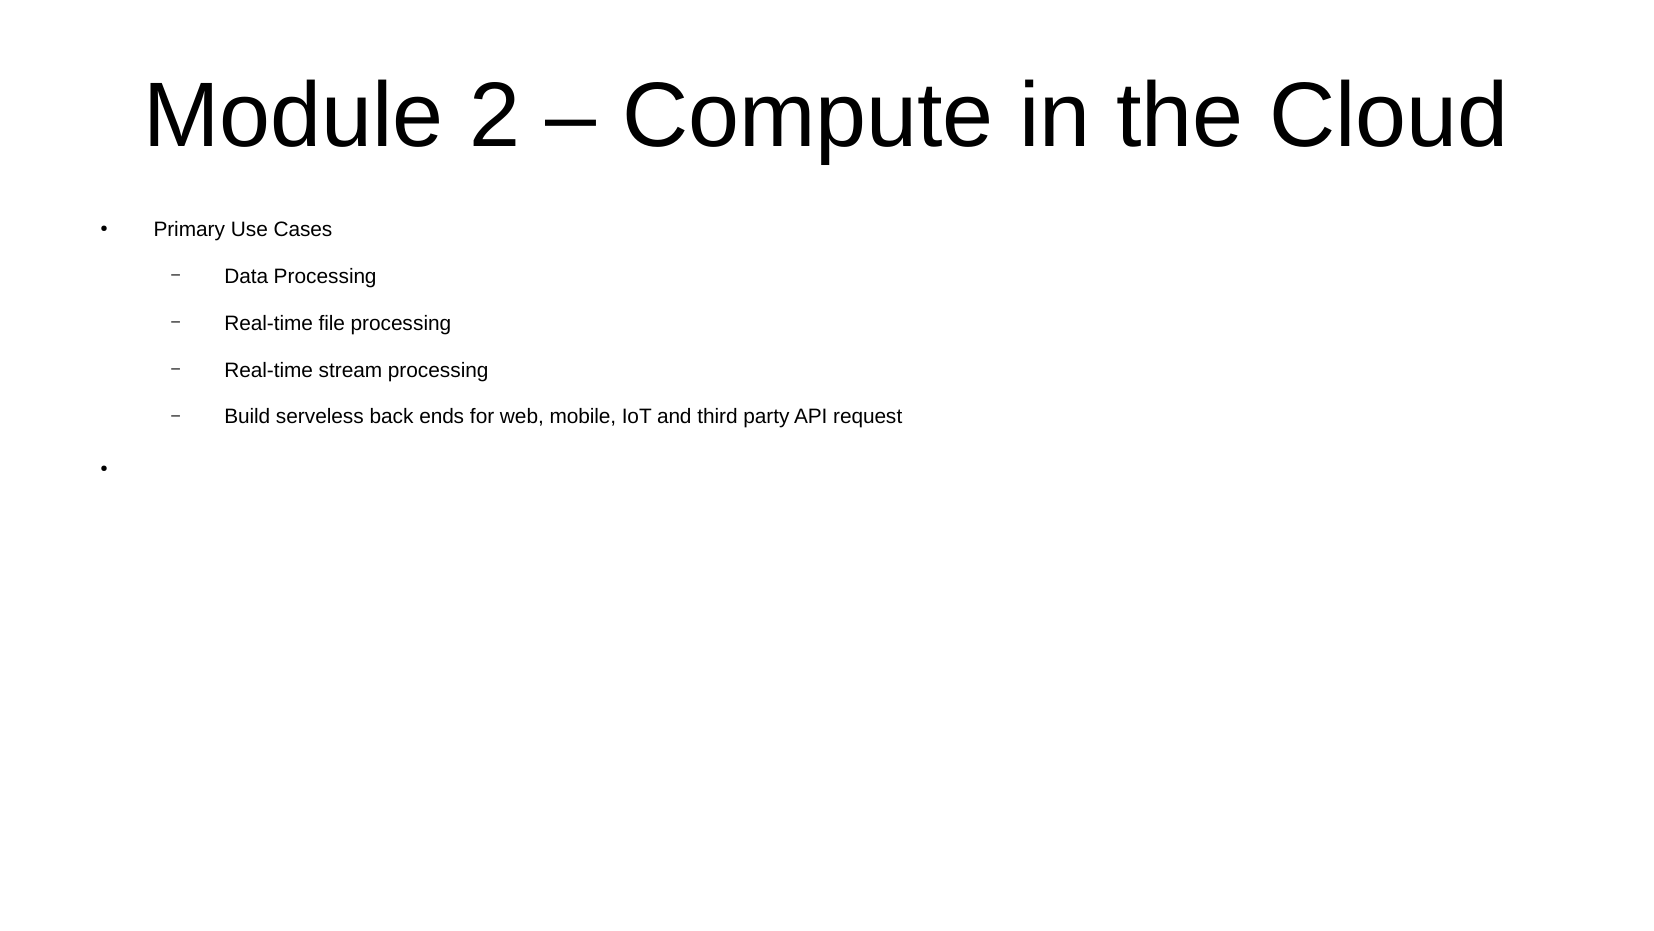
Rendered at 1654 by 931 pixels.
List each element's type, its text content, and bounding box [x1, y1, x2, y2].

list Primary Use Cases Data Processing Real-time file processing Real-time stream processing Build serveless back ends for web, mobile, IoT and third party API request [82, 217, 1636, 916]
title Module 2 – Compute in the Cloud [82, 37, 1571, 193]
